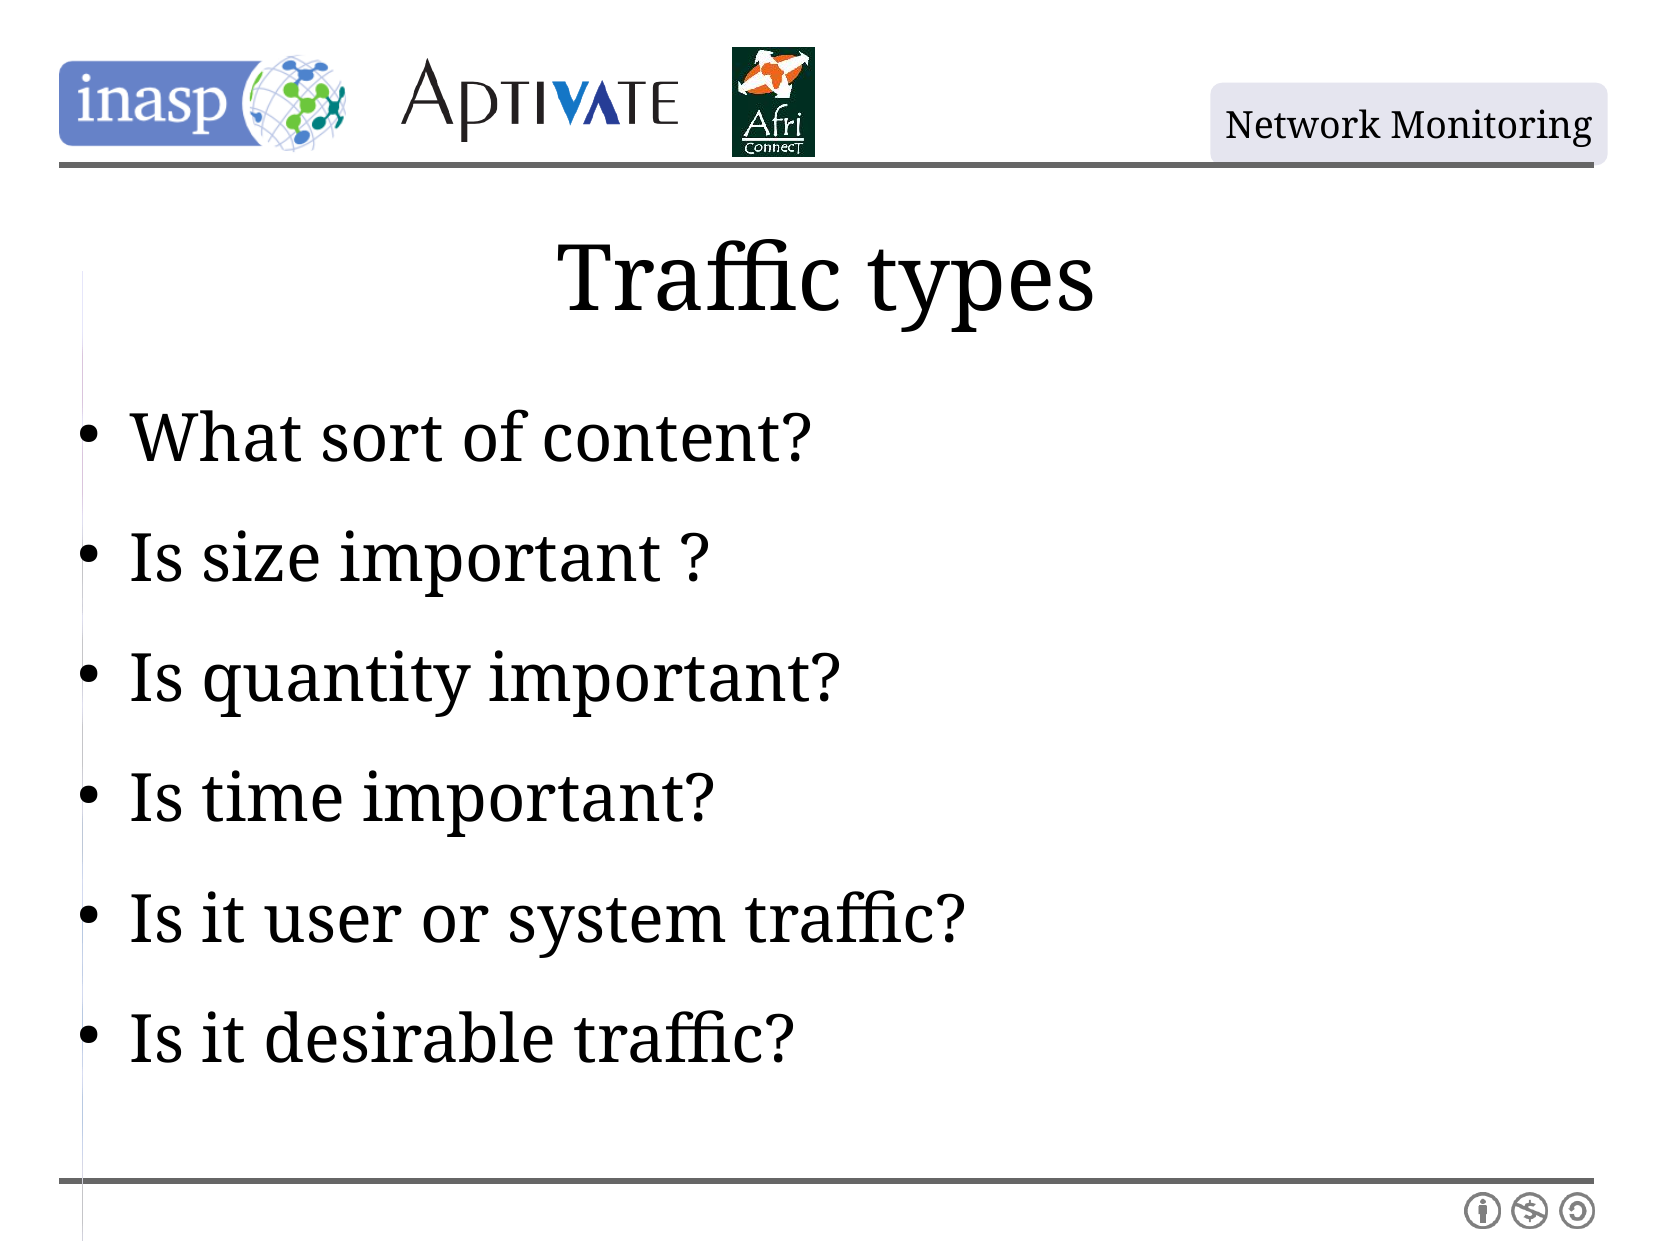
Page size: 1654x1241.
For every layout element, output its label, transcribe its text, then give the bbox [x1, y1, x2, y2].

picture [1511, 1192, 1548, 1229]
picture [1559, 1192, 1595, 1229]
picture [59, 47, 355, 160]
picture [401, 58, 678, 142]
picture [1464, 1192, 1501, 1229]
title Traffic types [59, 212, 1595, 343]
picture [732, 47, 815, 157]
list What sort of content? Is size important ? Is quantity important? Is time important? Is it user or system traffic? Is it desirable traffic? [59, 389, 1595, 1109]
